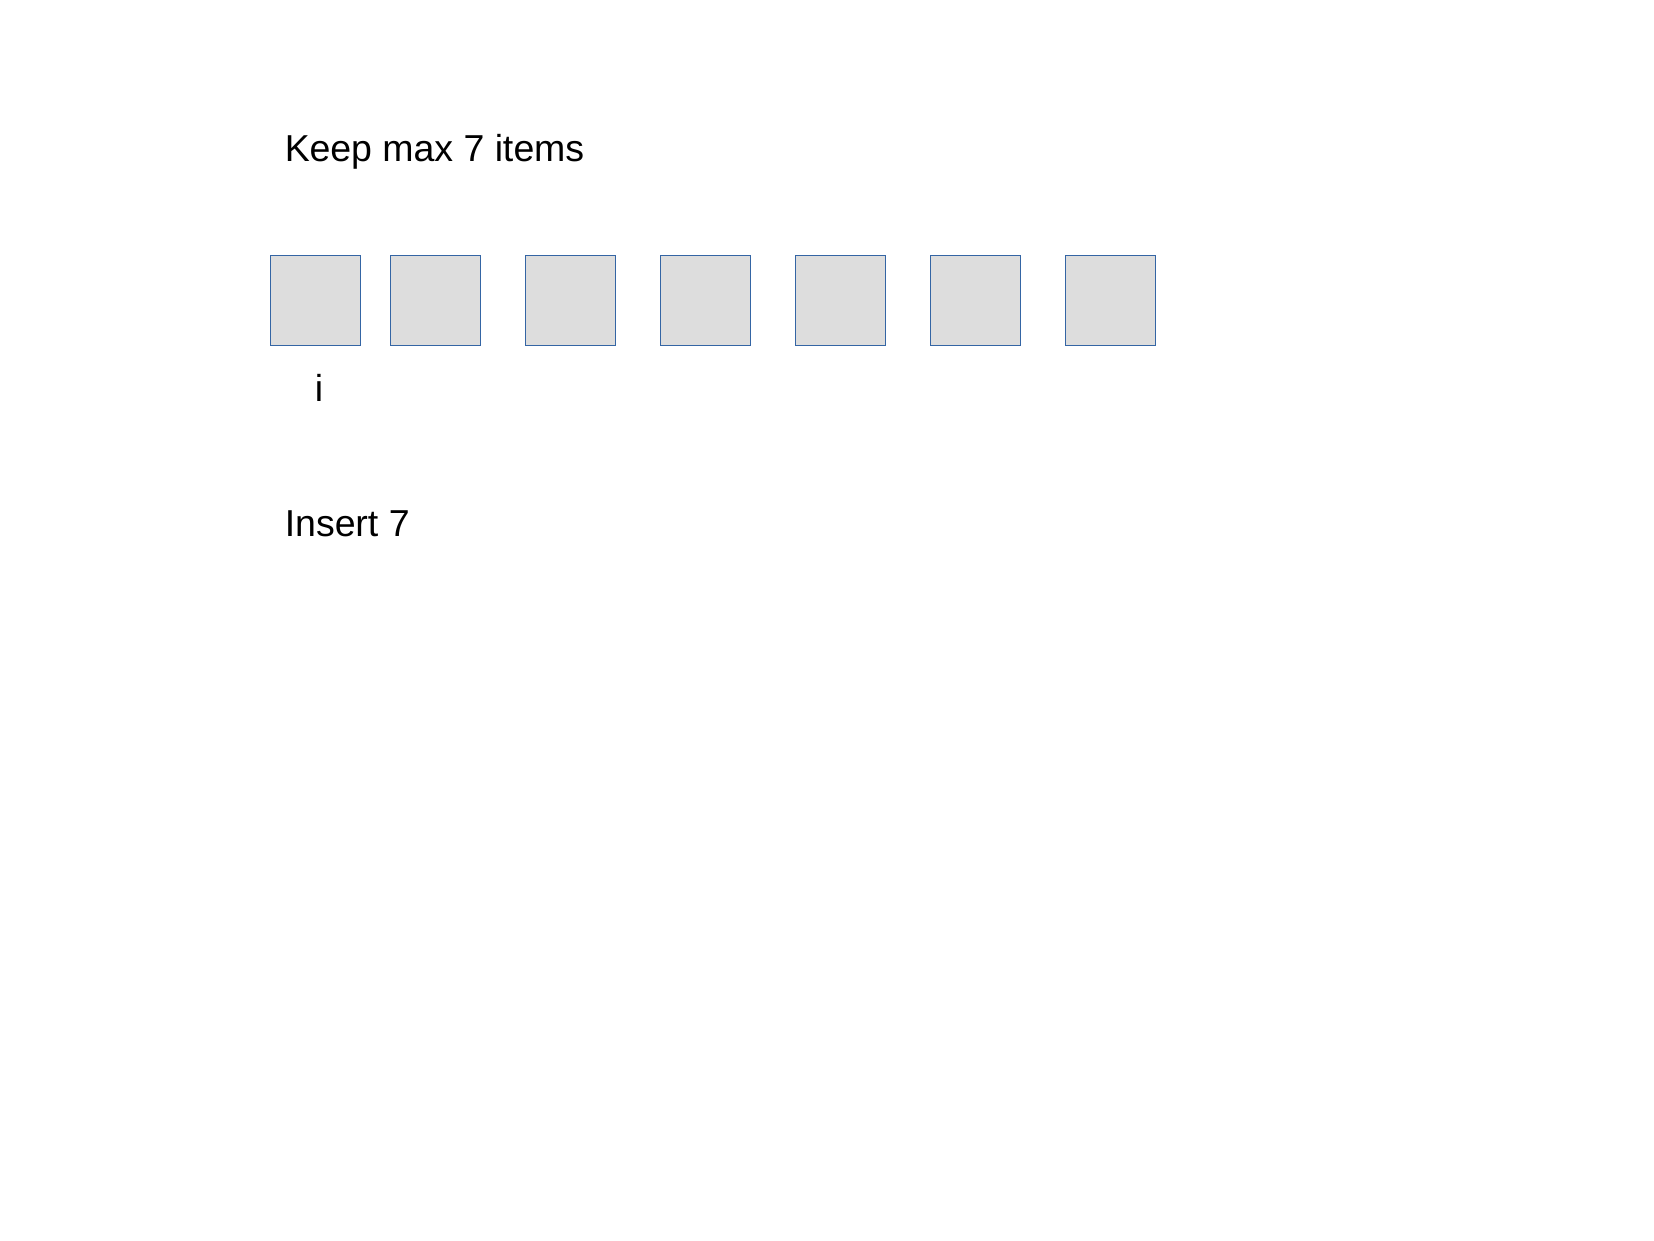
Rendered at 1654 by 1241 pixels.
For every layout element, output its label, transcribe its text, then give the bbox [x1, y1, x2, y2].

text_box i [300, 360, 338, 417]
text_box [270, 255, 361, 346]
text_box [660, 255, 751, 346]
text_box [930, 255, 1021, 346]
text_box Keep max 7 items [270, 120, 600, 177]
text_box Insert 7 [270, 495, 425, 552]
text_box [525, 255, 616, 346]
text_box [1065, 255, 1156, 346]
text_box [390, 255, 481, 346]
text_box [795, 255, 886, 346]
